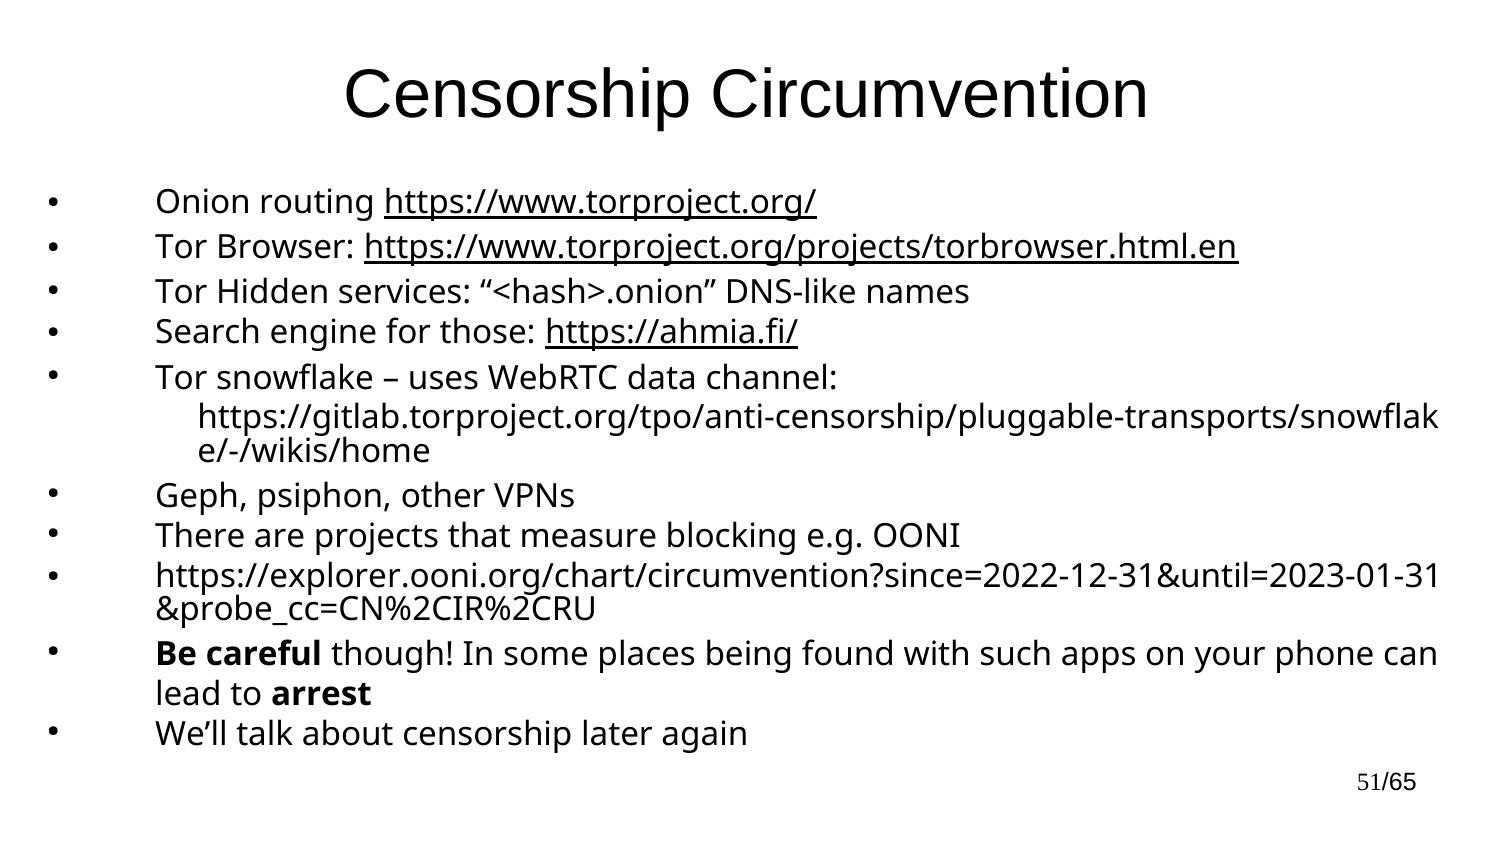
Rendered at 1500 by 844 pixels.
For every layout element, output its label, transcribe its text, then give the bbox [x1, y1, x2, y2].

title Censorship Circumvention [112, 21, 1382, 140]
list Onion routing https://www.torproject.org/ Tor Browser: https://www.torproject.org/projects/torbrowser.html.en Tor Hidden services: “<hash>.onion” DNS-like names Search engine for those: https://ahmia.fi/ Tor snowflake – uses WebRTC data channel: https://gitlab.torproject.org/tpo/anti-censorship/pluggable-transports/snowflake/-/wikis/home Geph, psiphon, other VPNs There are projects that measure blocking e.g. OONI https://explorer.ooni.org/chart/circumvention?since=2022-12-31&until=2023-01-31&probe_cc=CN%2CIR%2CRU Be careful though! In some places being found with such apps on your phone can lead to arrest We’ll talk about censorship later again [30, 140, 1447, 776]
